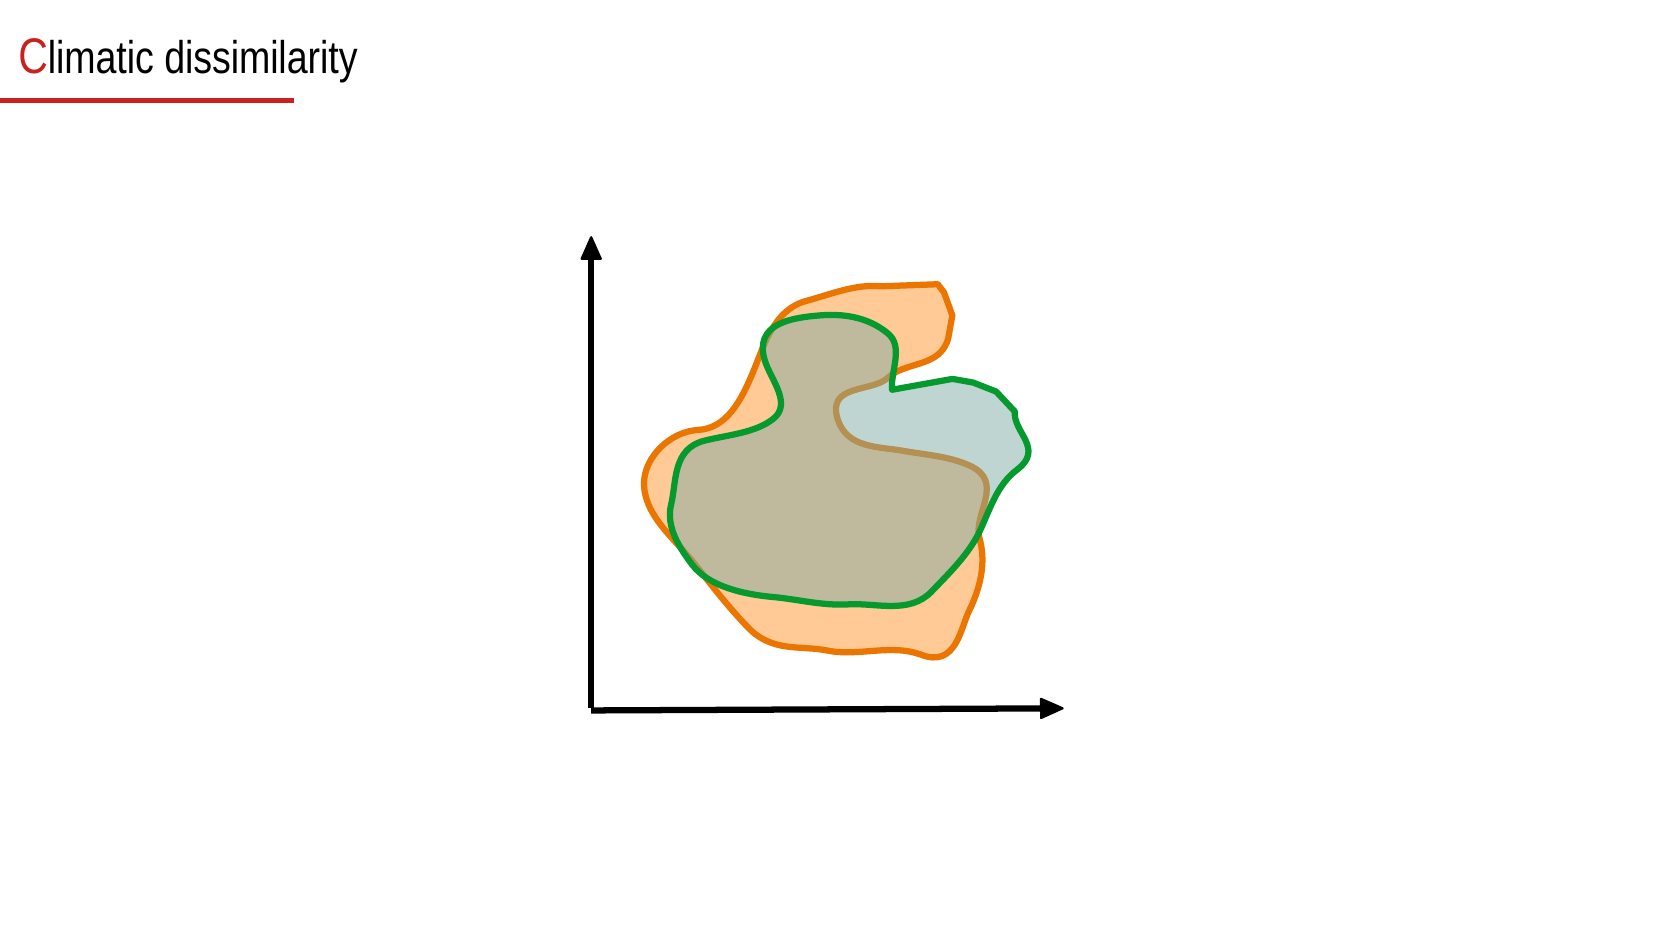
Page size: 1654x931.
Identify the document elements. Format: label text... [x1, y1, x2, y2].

text_box [644, 284, 1029, 658]
text_box Climatic dissimilarity [3, 0, 1653, 121]
